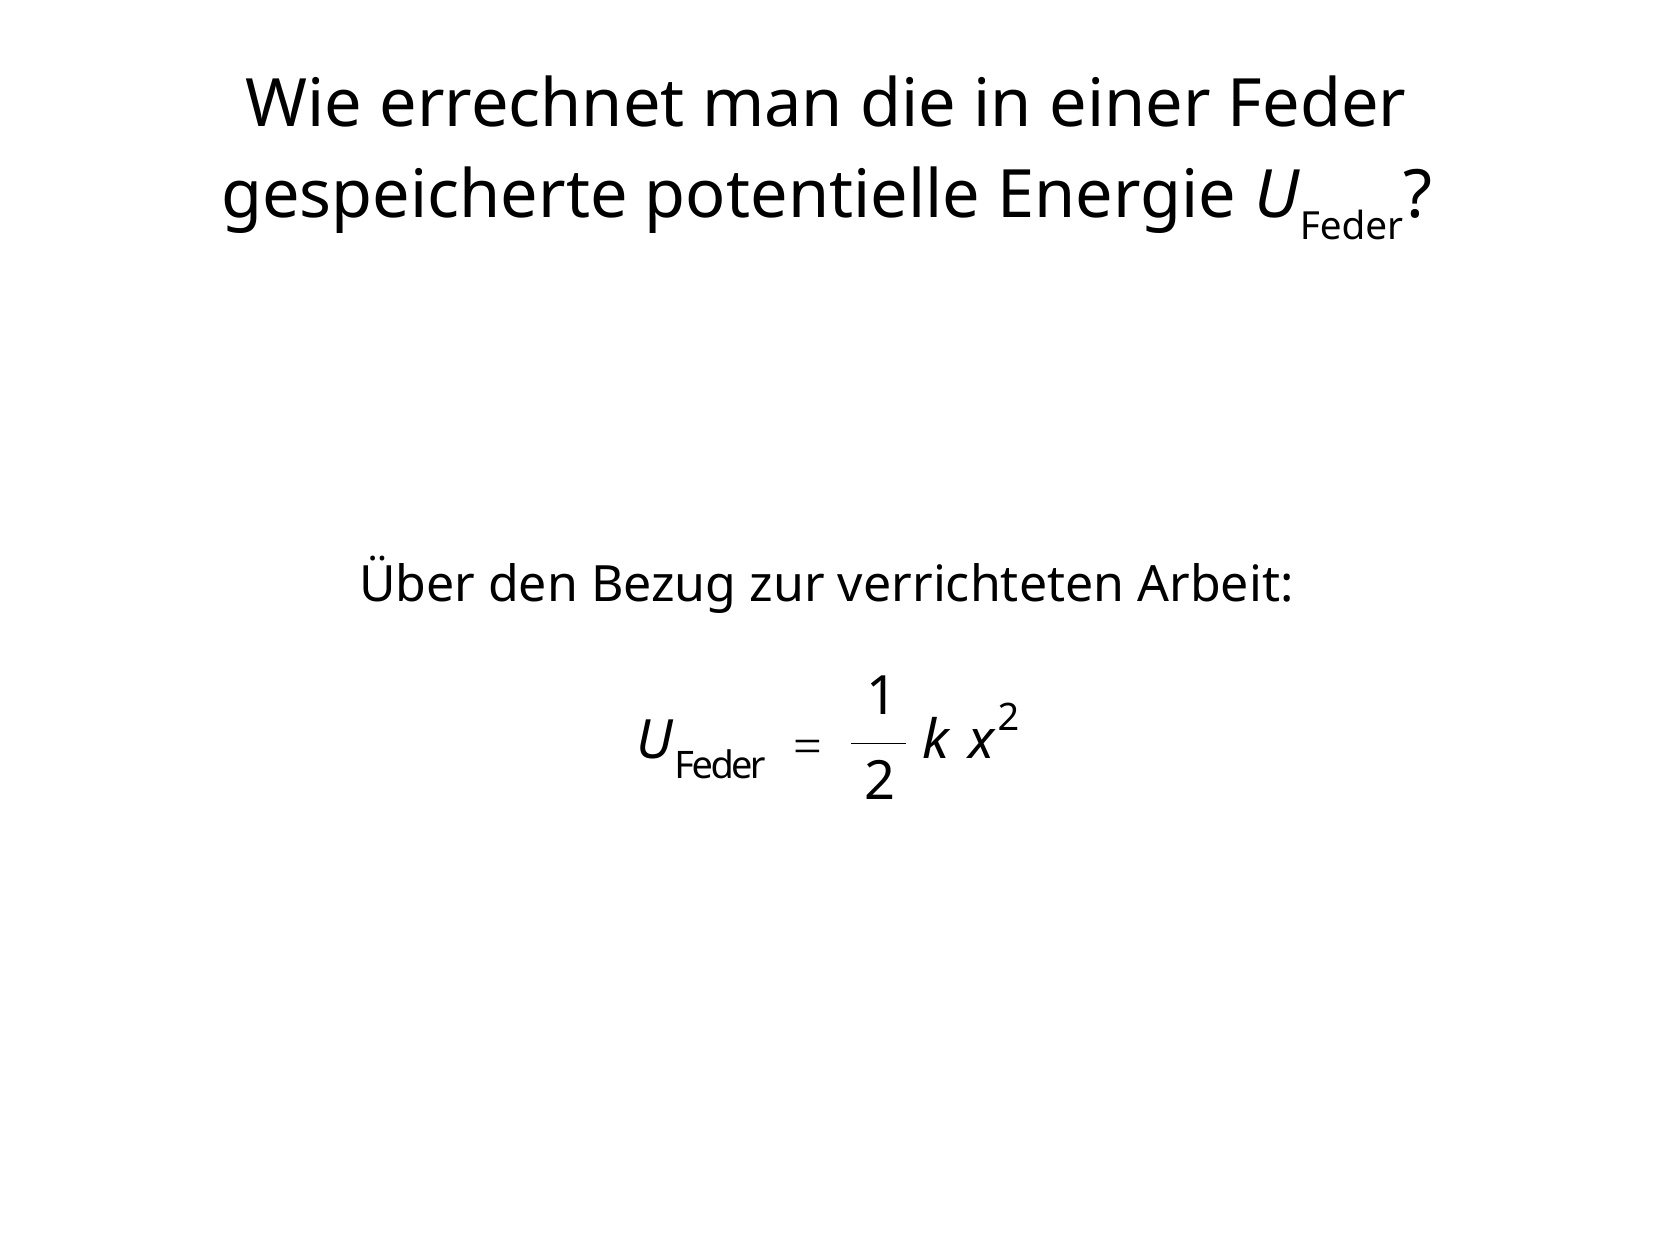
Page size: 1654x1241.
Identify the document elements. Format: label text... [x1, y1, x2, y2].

chart [630, 663, 1023, 814]
title Wie errechnet man die in einer Feder gespeicherte potentielle Energie UFeder? [82, 49, 1571, 257]
subtitle Über den Bezug zur verrichteten Arbeit: [82, 290, 1571, 1010]
